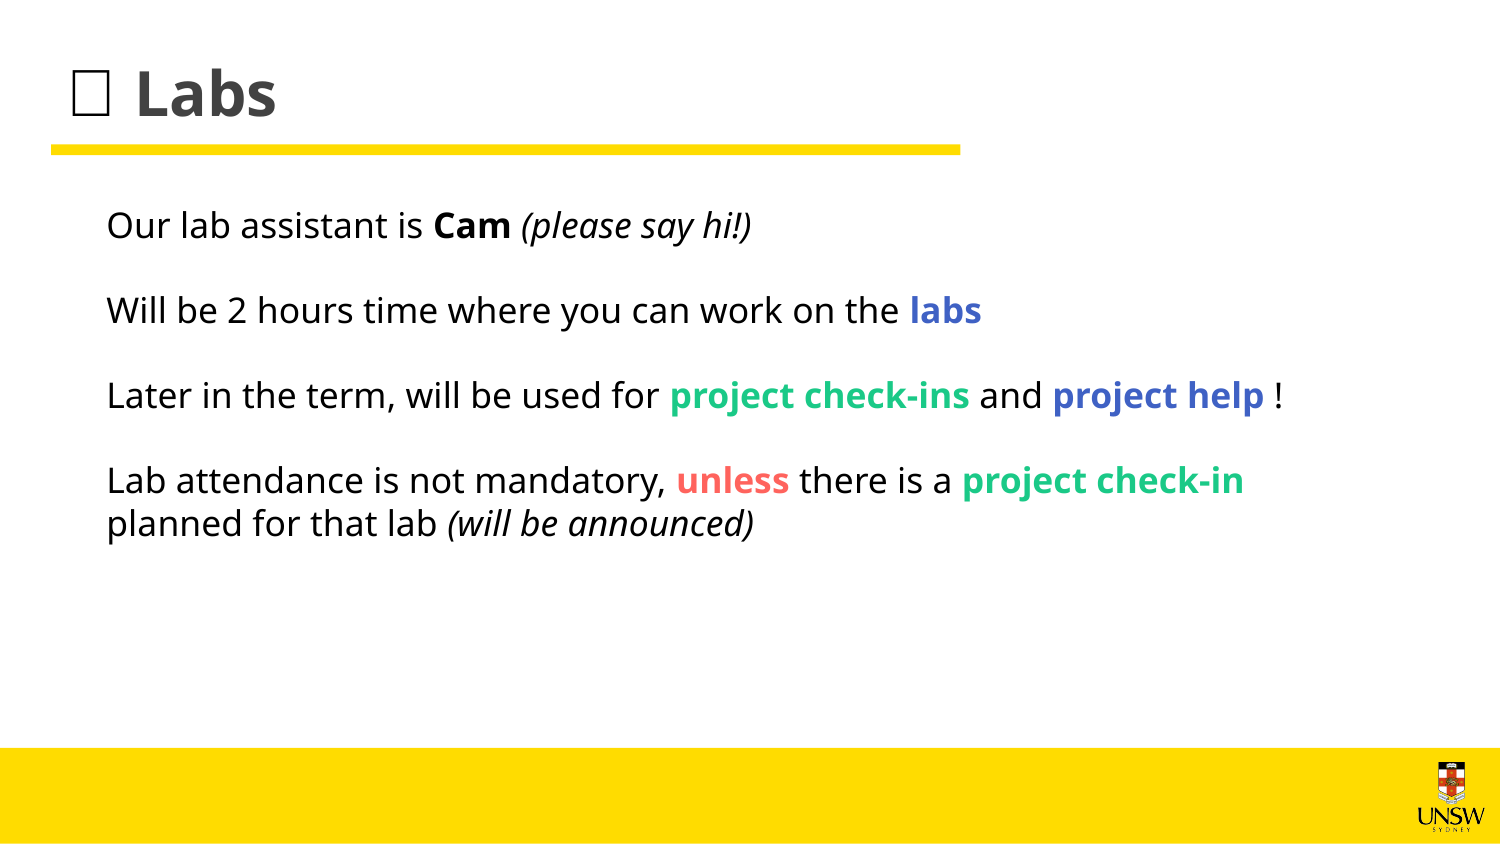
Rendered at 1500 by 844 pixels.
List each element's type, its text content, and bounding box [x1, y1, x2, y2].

text_box Our lab assistant is Cam (please say hi!) Will be 2 hours time where you can work on the labs Later in the term, will be used for project check-ins and project help ! Lab attendance is not mandatory, unless there is a project check-in planned for that lab (will be announced) [91, 187, 1401, 559]
text_box [51, 144, 961, 156]
text_box 🧪 Labs [51, 24, 1449, 145]
picture [1418, 762, 1485, 832]
